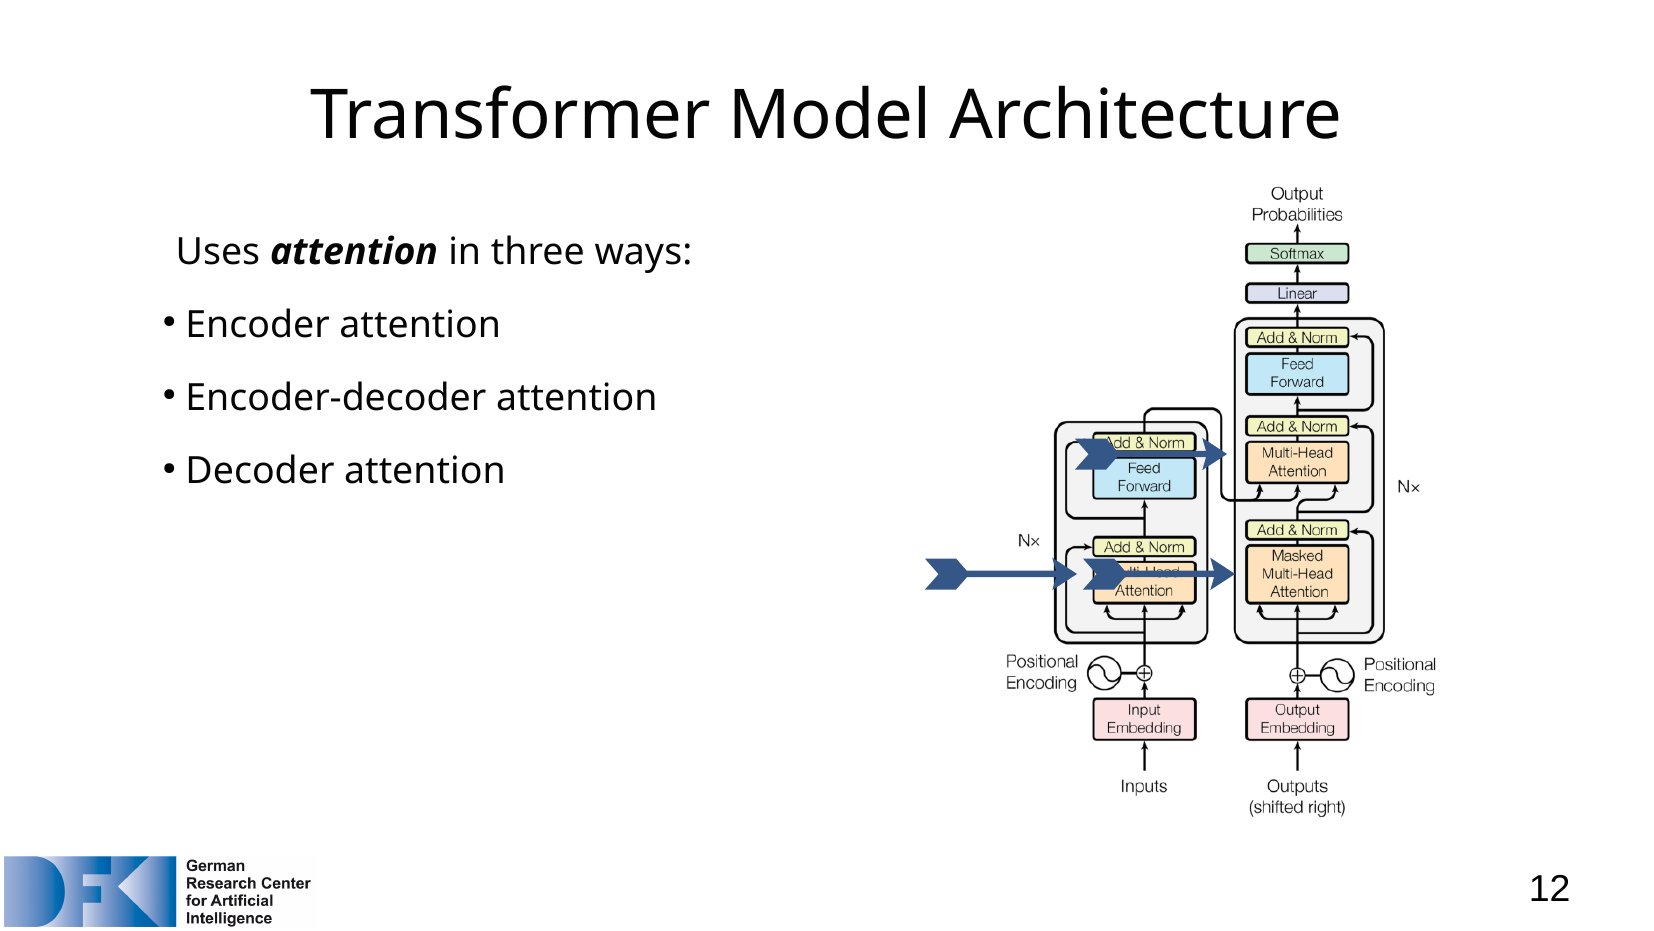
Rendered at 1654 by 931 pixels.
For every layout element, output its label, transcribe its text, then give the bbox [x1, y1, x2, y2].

text_box <number> [1514, 860, 1654, 931]
list Uses attention in three ways: Encoder attention Encoder-decoder attention Decoder attention [162, 224, 945, 811]
title Transformer Model Architecture [162, 35, 1492, 189]
picture [921, 173, 1511, 826]
picture [4, 856, 316, 927]
